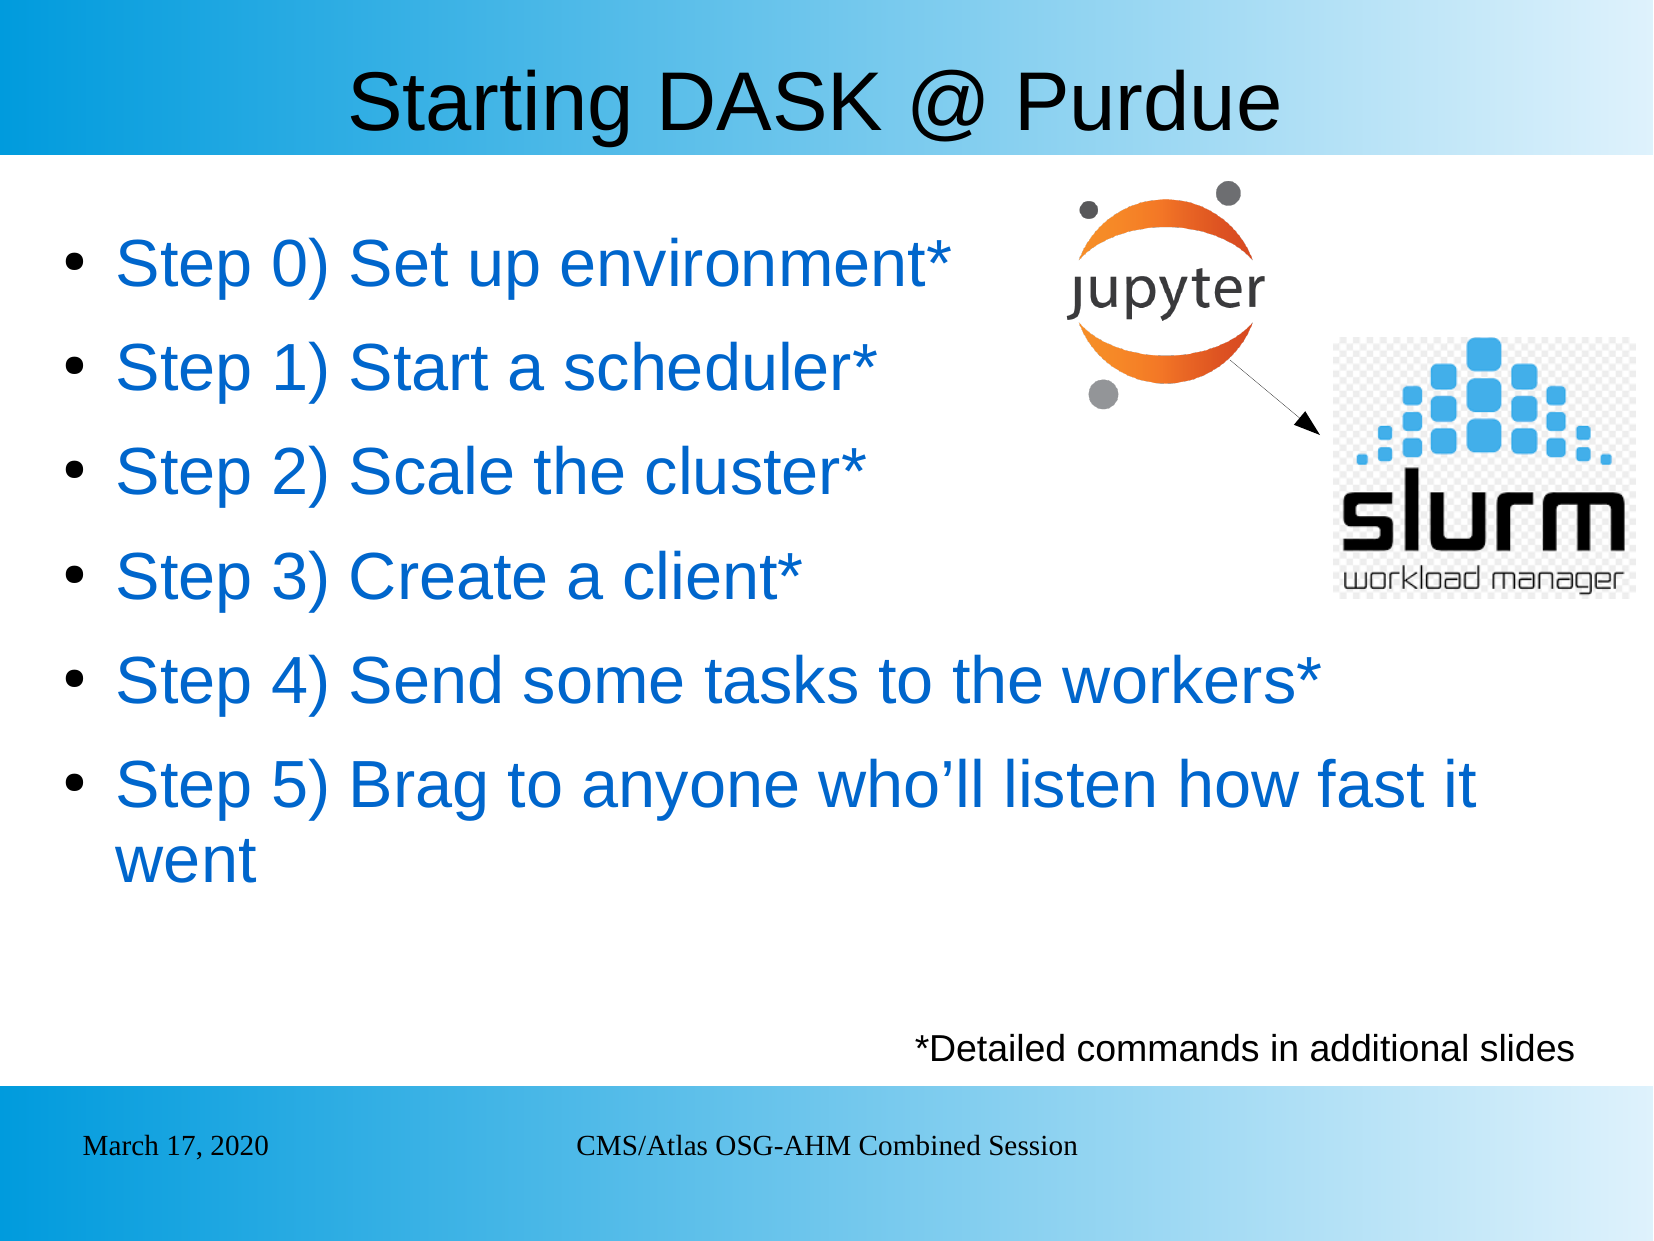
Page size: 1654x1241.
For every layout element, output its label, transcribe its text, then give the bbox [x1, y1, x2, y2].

picture [1333, 337, 1636, 599]
title Starting DASK @ Purdue [82, 49, 1571, 155]
picture [1040, 170, 1291, 421]
text_box *Detailed commands in additional slides [900, 1020, 1591, 1077]
list Step 0) Set up environment* Step 1) Start a scheduler* Step 2) Scale the cluster* Step 3) Create a client* Step 4) Send some tasks to the workers* Step 5) Brag to anyone who’ll listen how fast it went [45, 225, 1534, 946]
